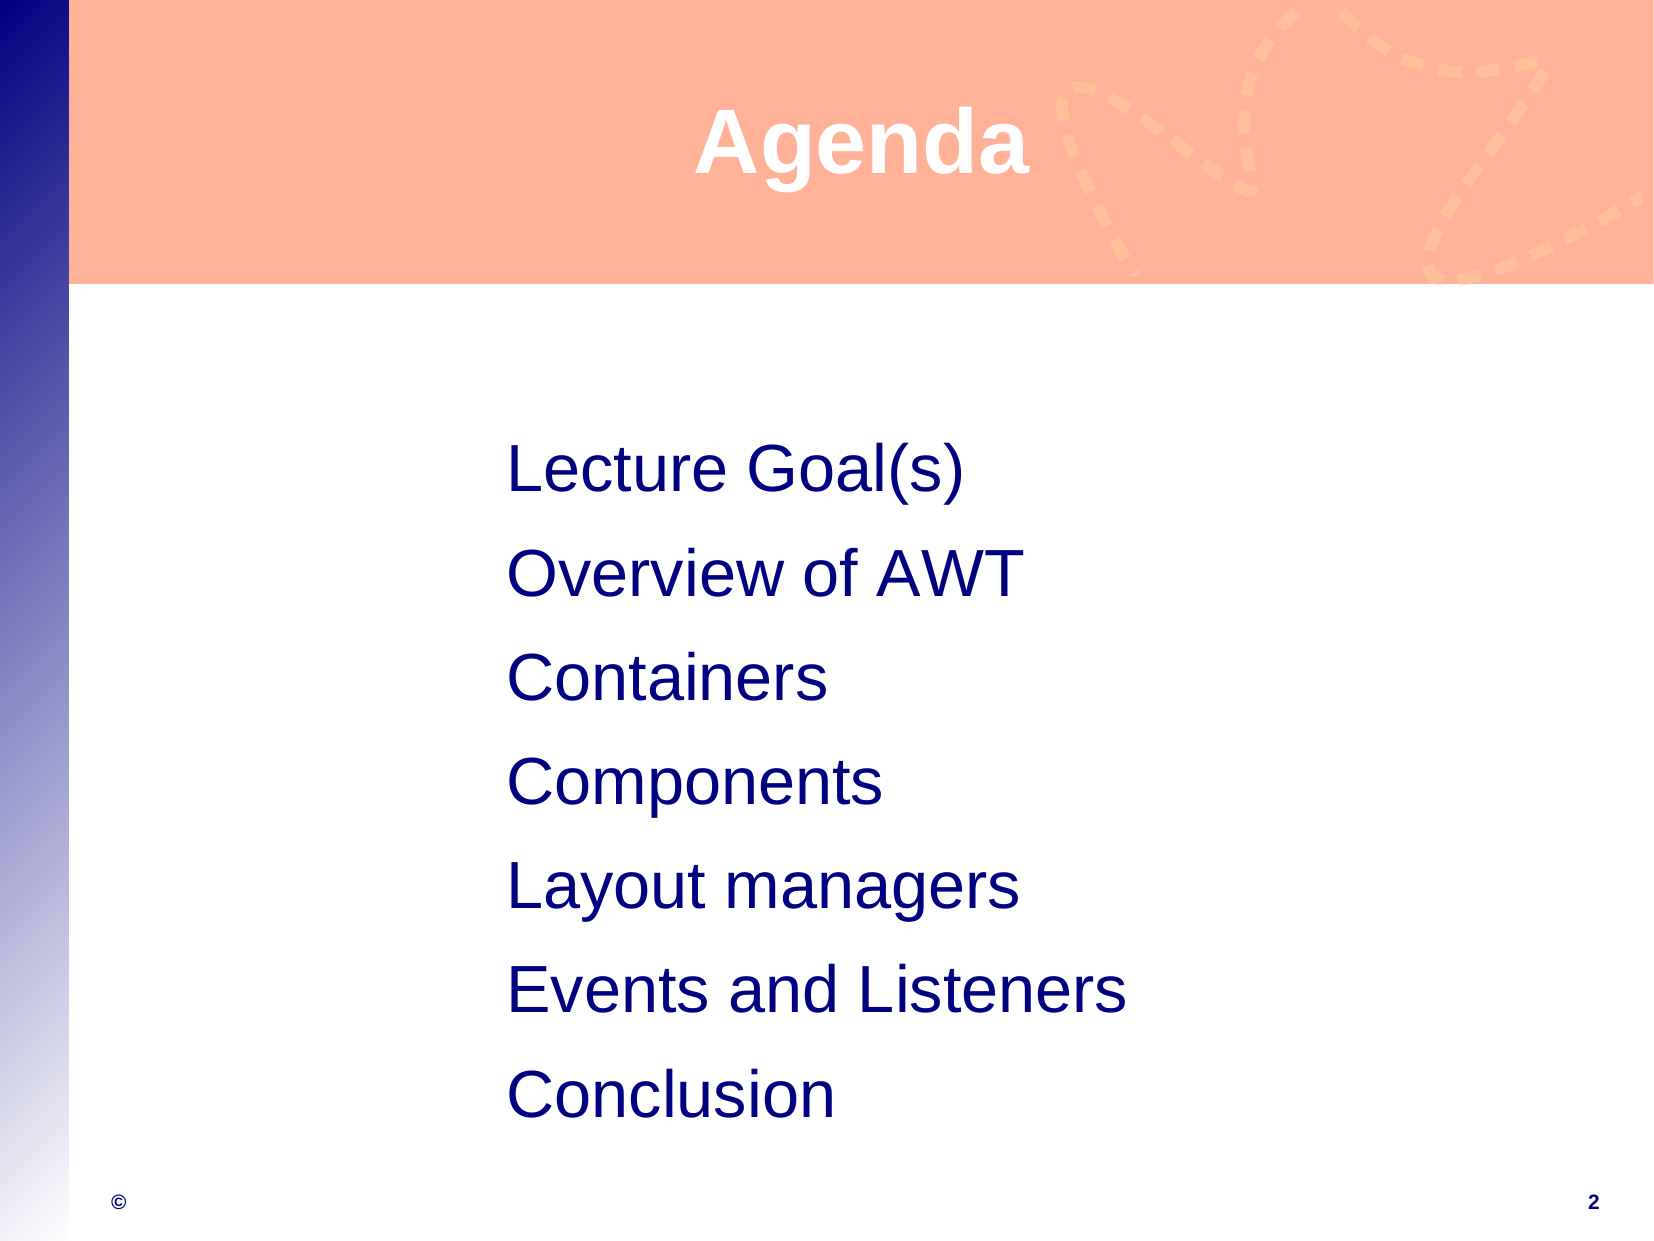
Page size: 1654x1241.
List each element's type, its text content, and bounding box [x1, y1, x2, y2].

title Agenda [70, 37, 1654, 246]
list Lecture Goal(s) Overview of AWT Containers Components Layout managers Events and Listeners Conclusion [514, 431, 1210, 1132]
